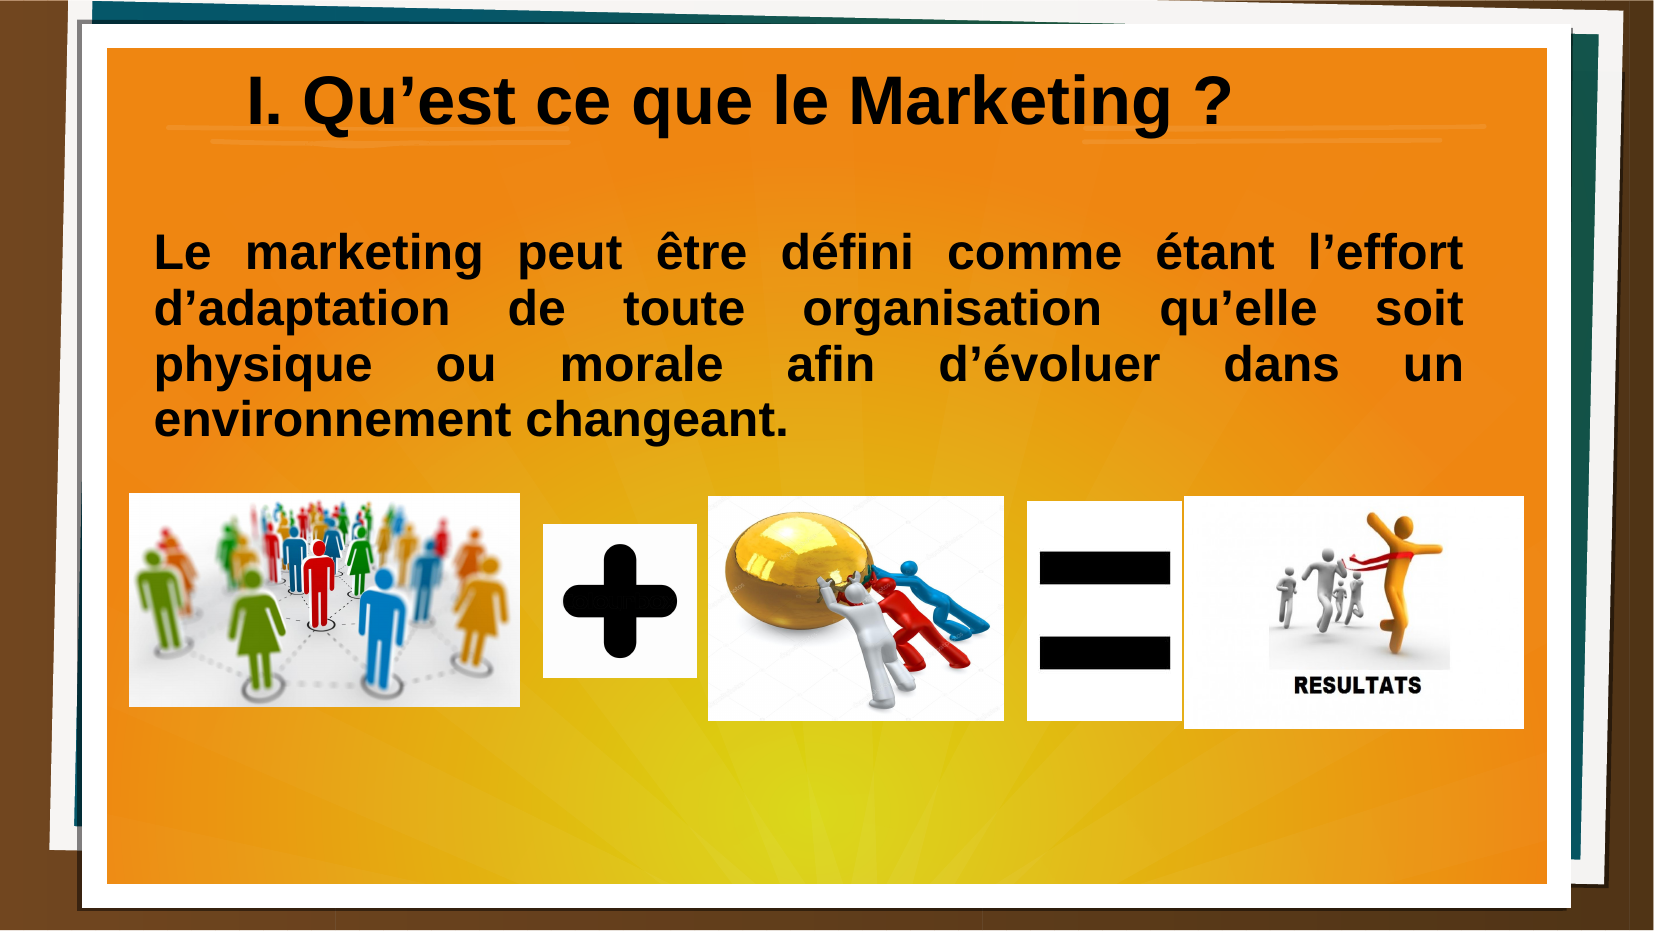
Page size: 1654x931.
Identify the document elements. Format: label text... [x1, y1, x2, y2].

picture [1027, 501, 1182, 721]
picture [129, 493, 520, 707]
list Le marketing peut être défini comme étant l’effort d’adaptation de toute organisation qu’elle soit physique ou morale afin d’évoluer dans un environnement changeant. [82, 224, 1465, 764]
picture [1184, 496, 1524, 729]
title I. Qu’est ce que le Marketing ? [59, 11, 1441, 189]
picture [708, 496, 1004, 721]
picture [543, 524, 697, 678]
